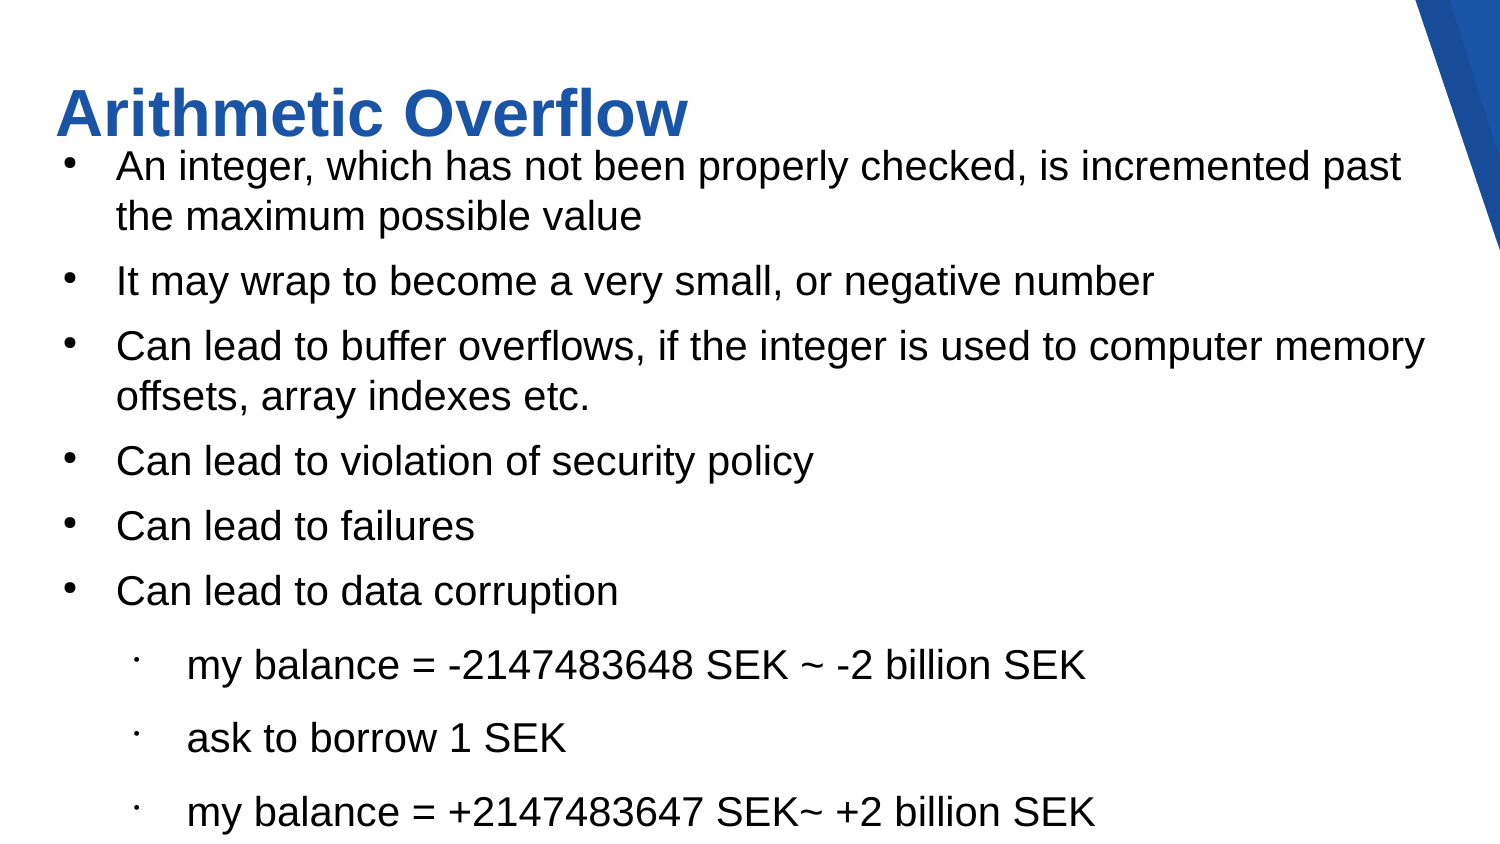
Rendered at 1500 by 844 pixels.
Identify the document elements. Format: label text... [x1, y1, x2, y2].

list An integer, which has not been properly checked, is incremented past the maximum possible value It may wrap to become a very small, or negative number Can lead to buffer overflows, if the integer is used to computer memory offsets, array indexes etc. Can lead to violation of security policy Can lead to failures Can lead to data corruption my balance = -2147483648 SEK ~ -2 billion SEK ask to borrow 1 SEK my balance = +2147483647 SEK~ +2 billion SEK [30, 123, 1486, 624]
title Arithmetic Overflow [40, 97, 1306, 166]
